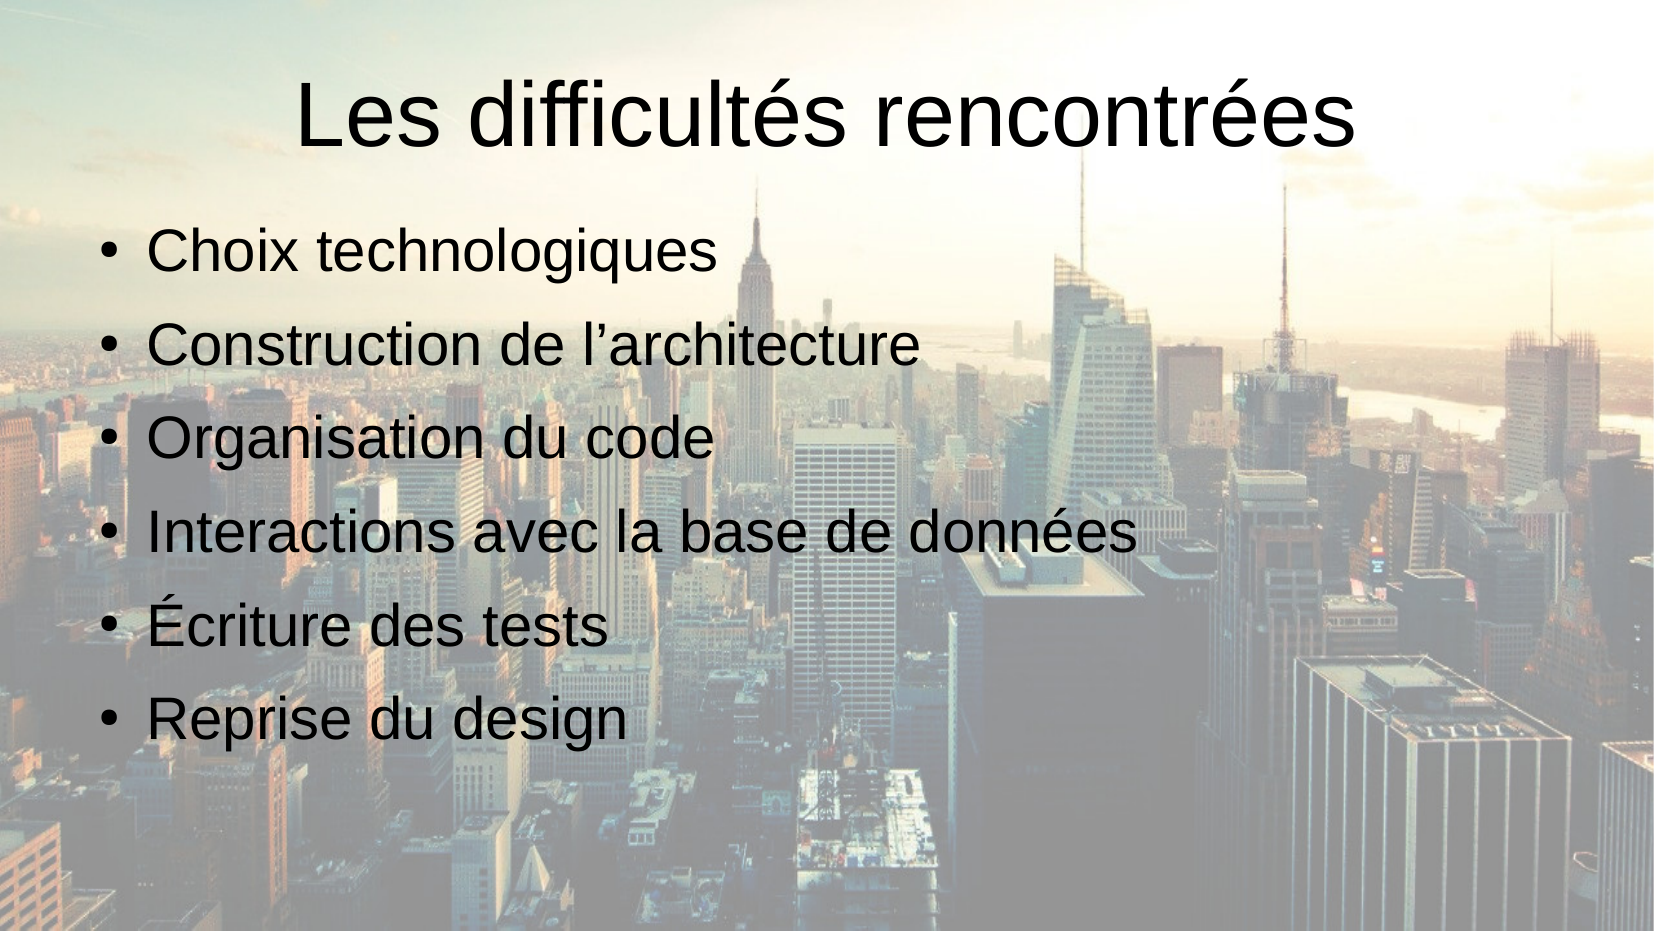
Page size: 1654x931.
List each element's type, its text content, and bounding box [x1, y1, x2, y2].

picture [0, 0, 1654, 931]
list Choix technologiques Construction de l’architecture Organisation du code Interactions avec la base de données Écriture des tests Reprise du design [82, 217, 1571, 758]
title Les difficultés rencontrées [82, 37, 1571, 193]
